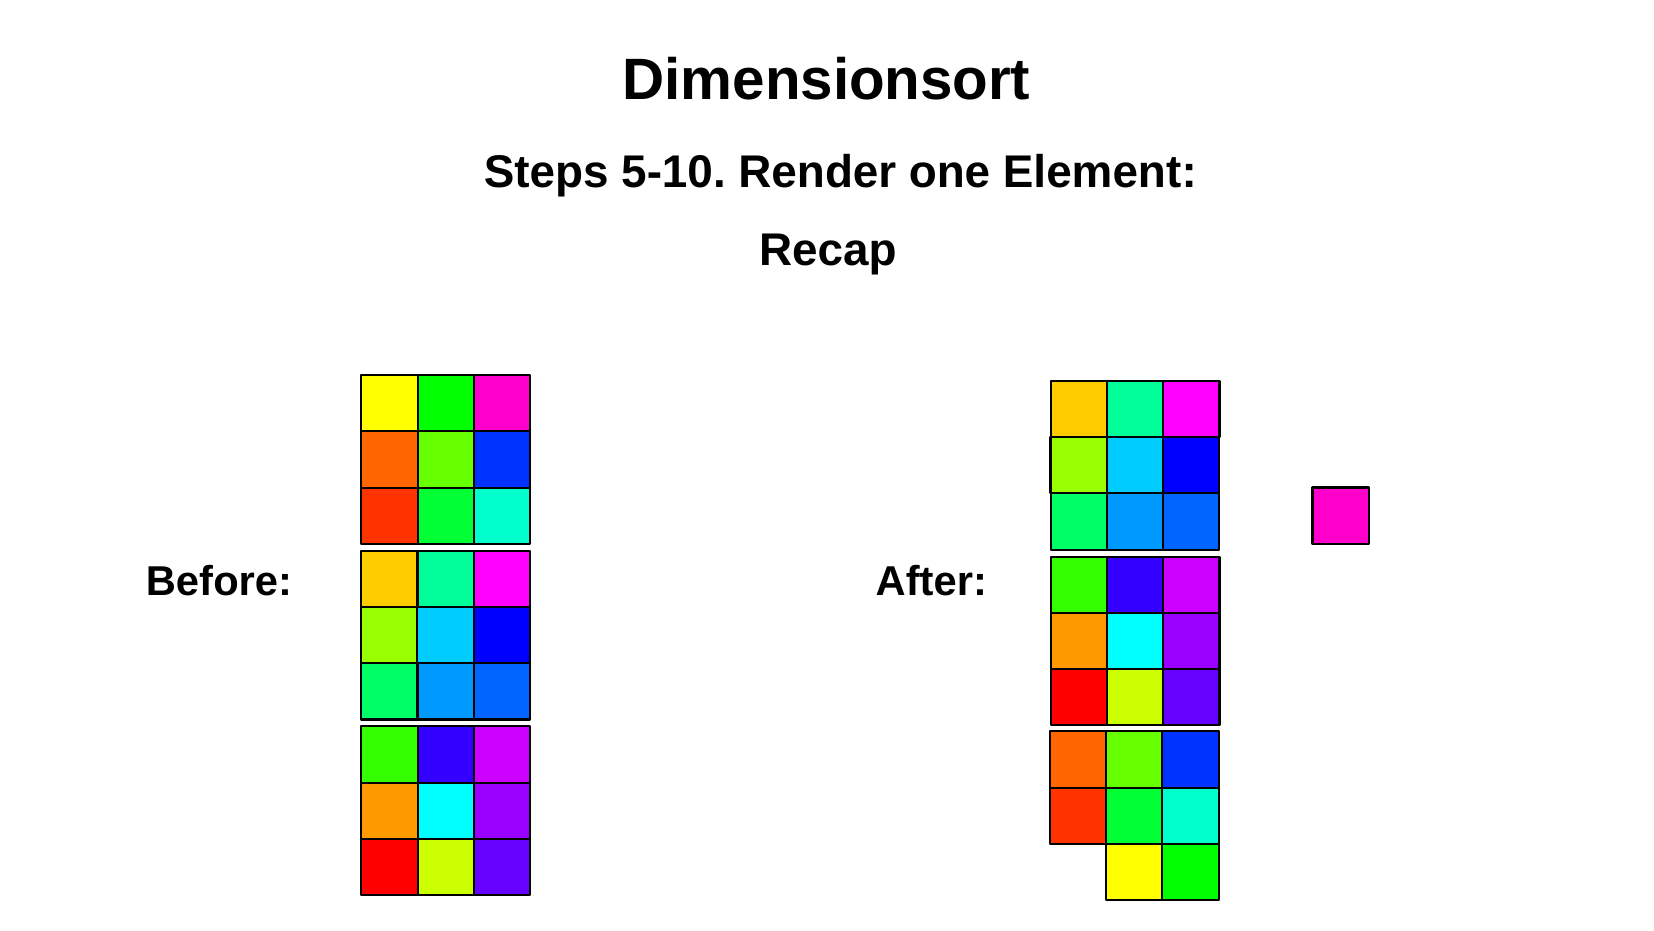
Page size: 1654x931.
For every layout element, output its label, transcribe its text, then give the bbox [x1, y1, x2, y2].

text_box [361, 550, 531, 720]
title Dimensionsort [82, 2, 1571, 158]
text_box [1050, 731, 1219, 901]
subtitle Before: [75, 525, 364, 638]
text_box After: [787, 525, 1076, 638]
text_box [1050, 556, 1220, 726]
text_box [1050, 380, 1220, 550]
text_box Recap [305, 216, 1351, 488]
text_box [1312, 487, 1369, 544]
text_box [361, 726, 531, 896]
text_box Steps 5-10. Render one Element: [469, 138, 1364, 257]
text_box [361, 375, 531, 544]
